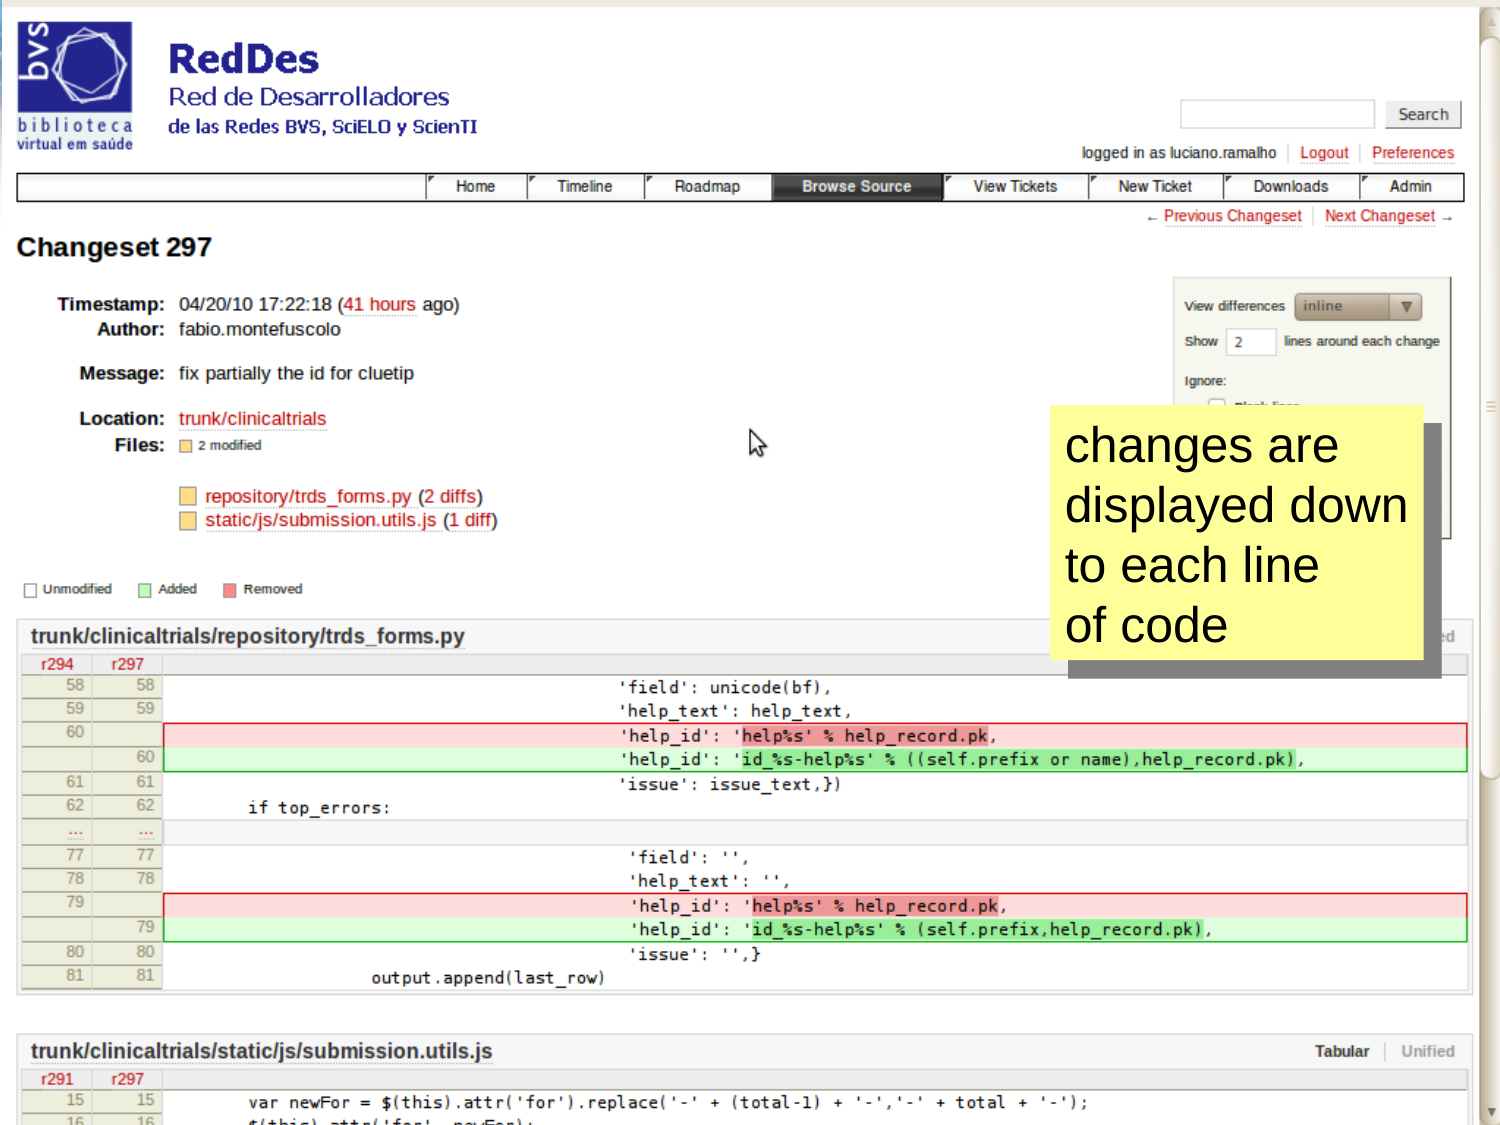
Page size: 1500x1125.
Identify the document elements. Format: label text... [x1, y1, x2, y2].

picture [0, 0, 1500, 1125]
text_box changes are displayed down to each line of code [1050, 405, 1424, 661]
